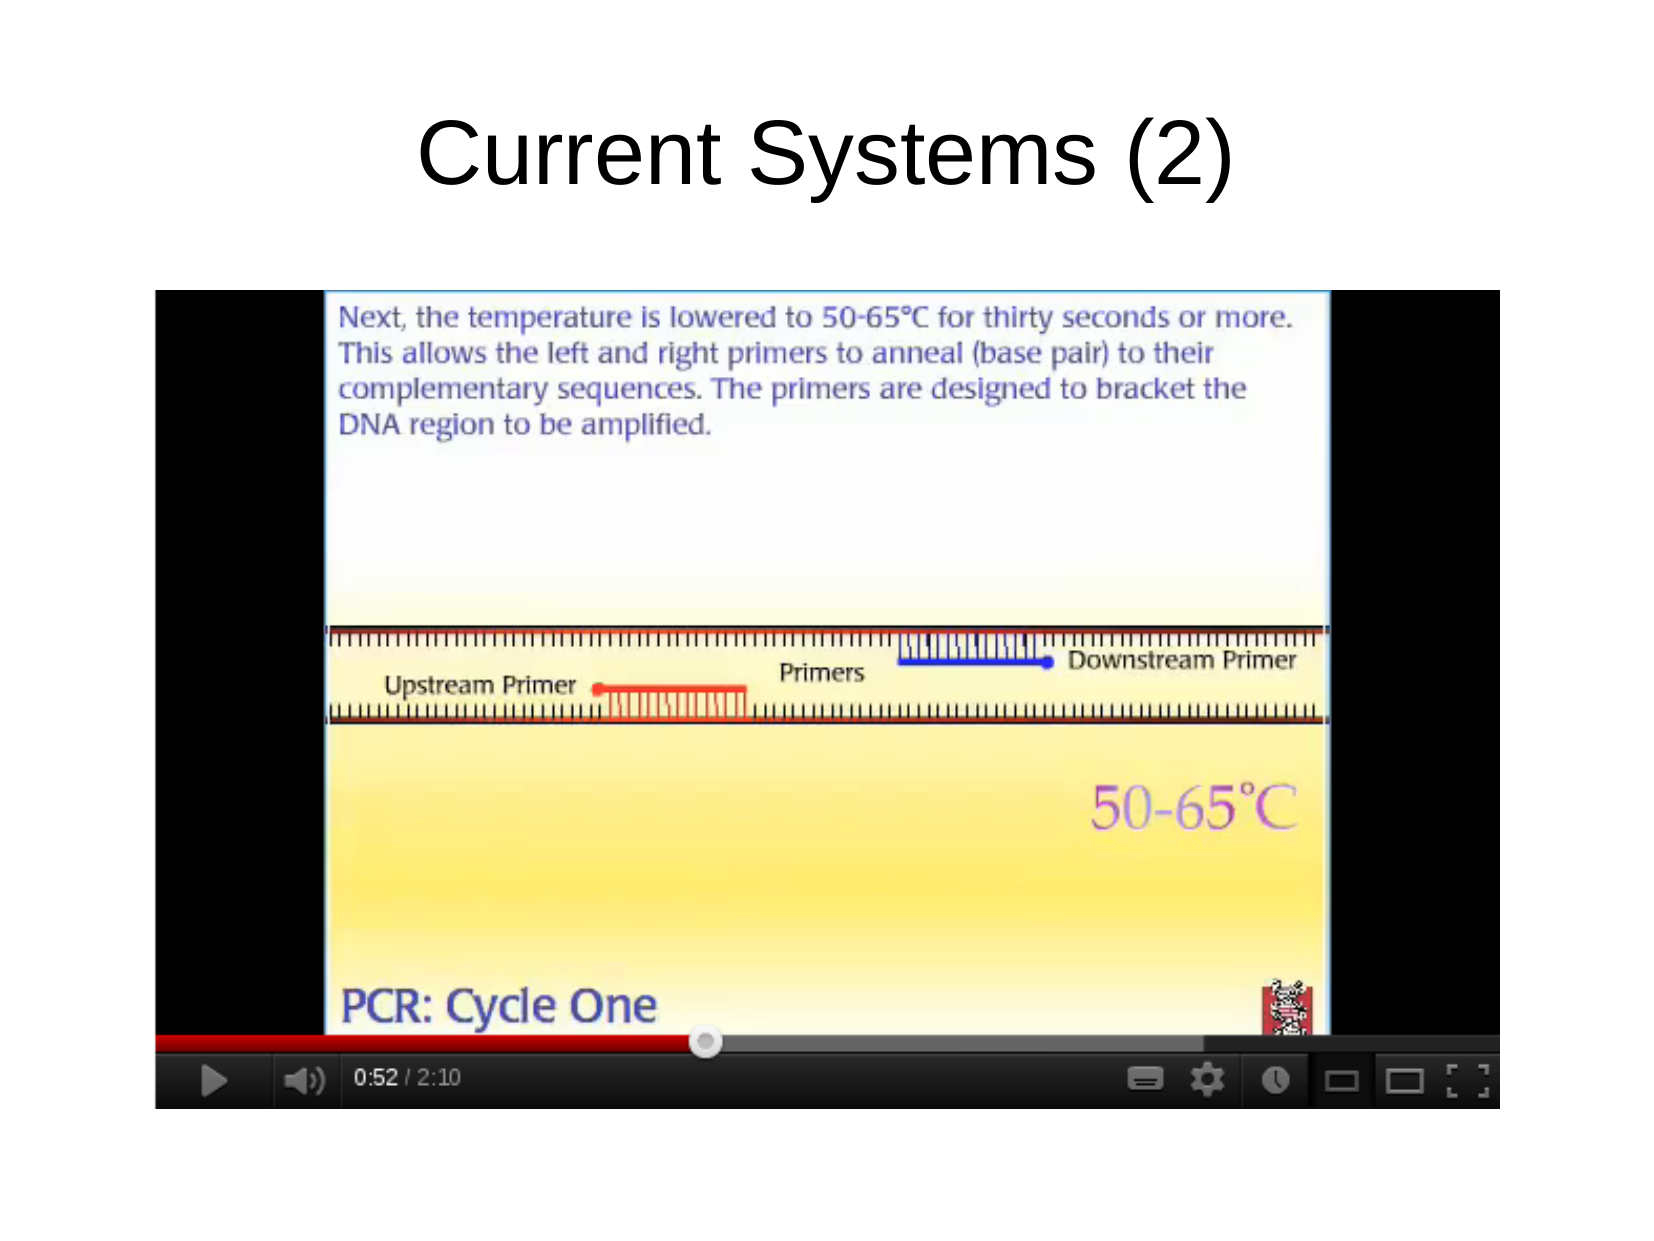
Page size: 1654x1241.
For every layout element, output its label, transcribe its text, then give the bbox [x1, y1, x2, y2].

title Current Systems (2) [82, 49, 1571, 257]
picture [154, 290, 1500, 1109]
